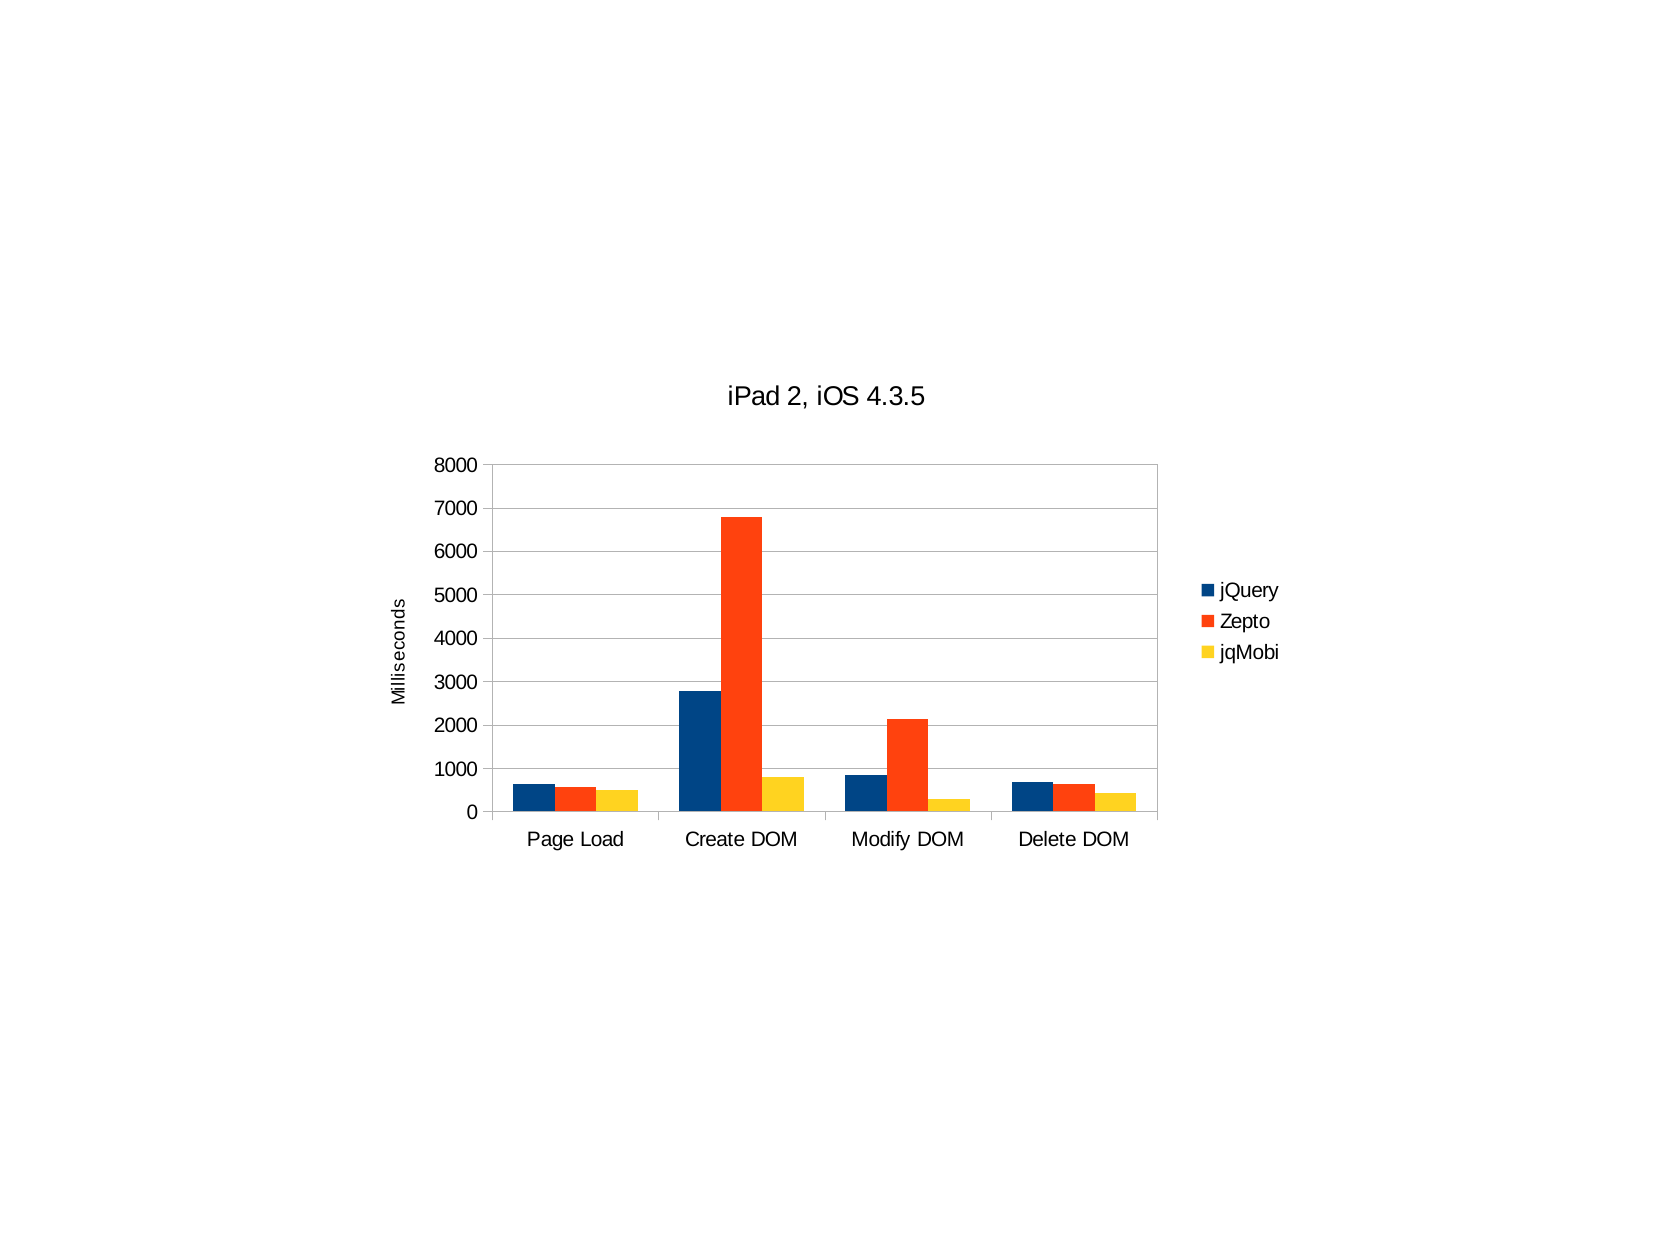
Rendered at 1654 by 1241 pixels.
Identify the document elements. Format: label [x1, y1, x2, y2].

picture [354, 353, 1299, 885]
